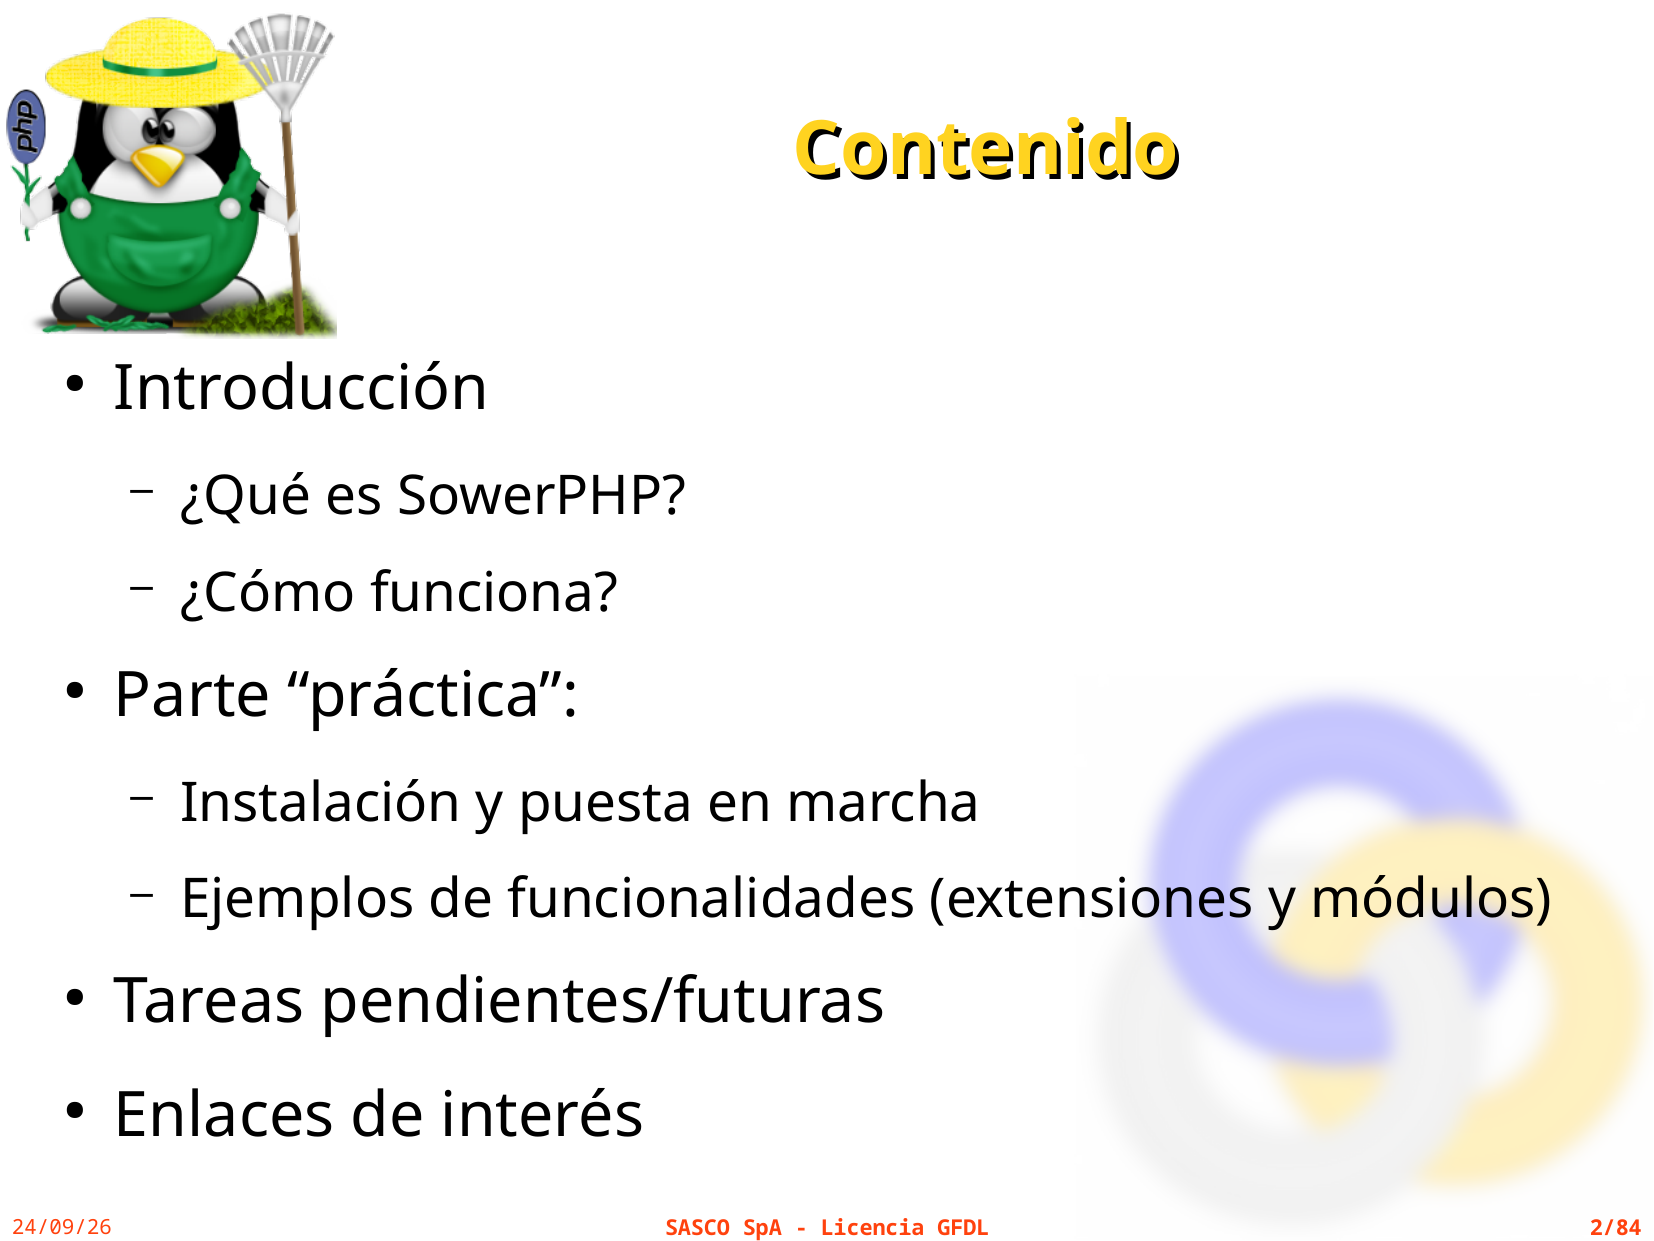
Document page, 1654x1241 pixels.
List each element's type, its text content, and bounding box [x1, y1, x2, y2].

title Contenido [366, 35, 1607, 257]
list Introducción ¿Qué es SowerPHP? ¿Cómo funciona? Parte “práctica”: Instalación y puesta en marcha Ejemplos de funcionalidades (extensiones y módulos) Tareas pendientes/futuras Enlaces de interés [47, 342, 1607, 1170]
picture [1074, 657, 1654, 1241]
picture [4, 5, 337, 339]
